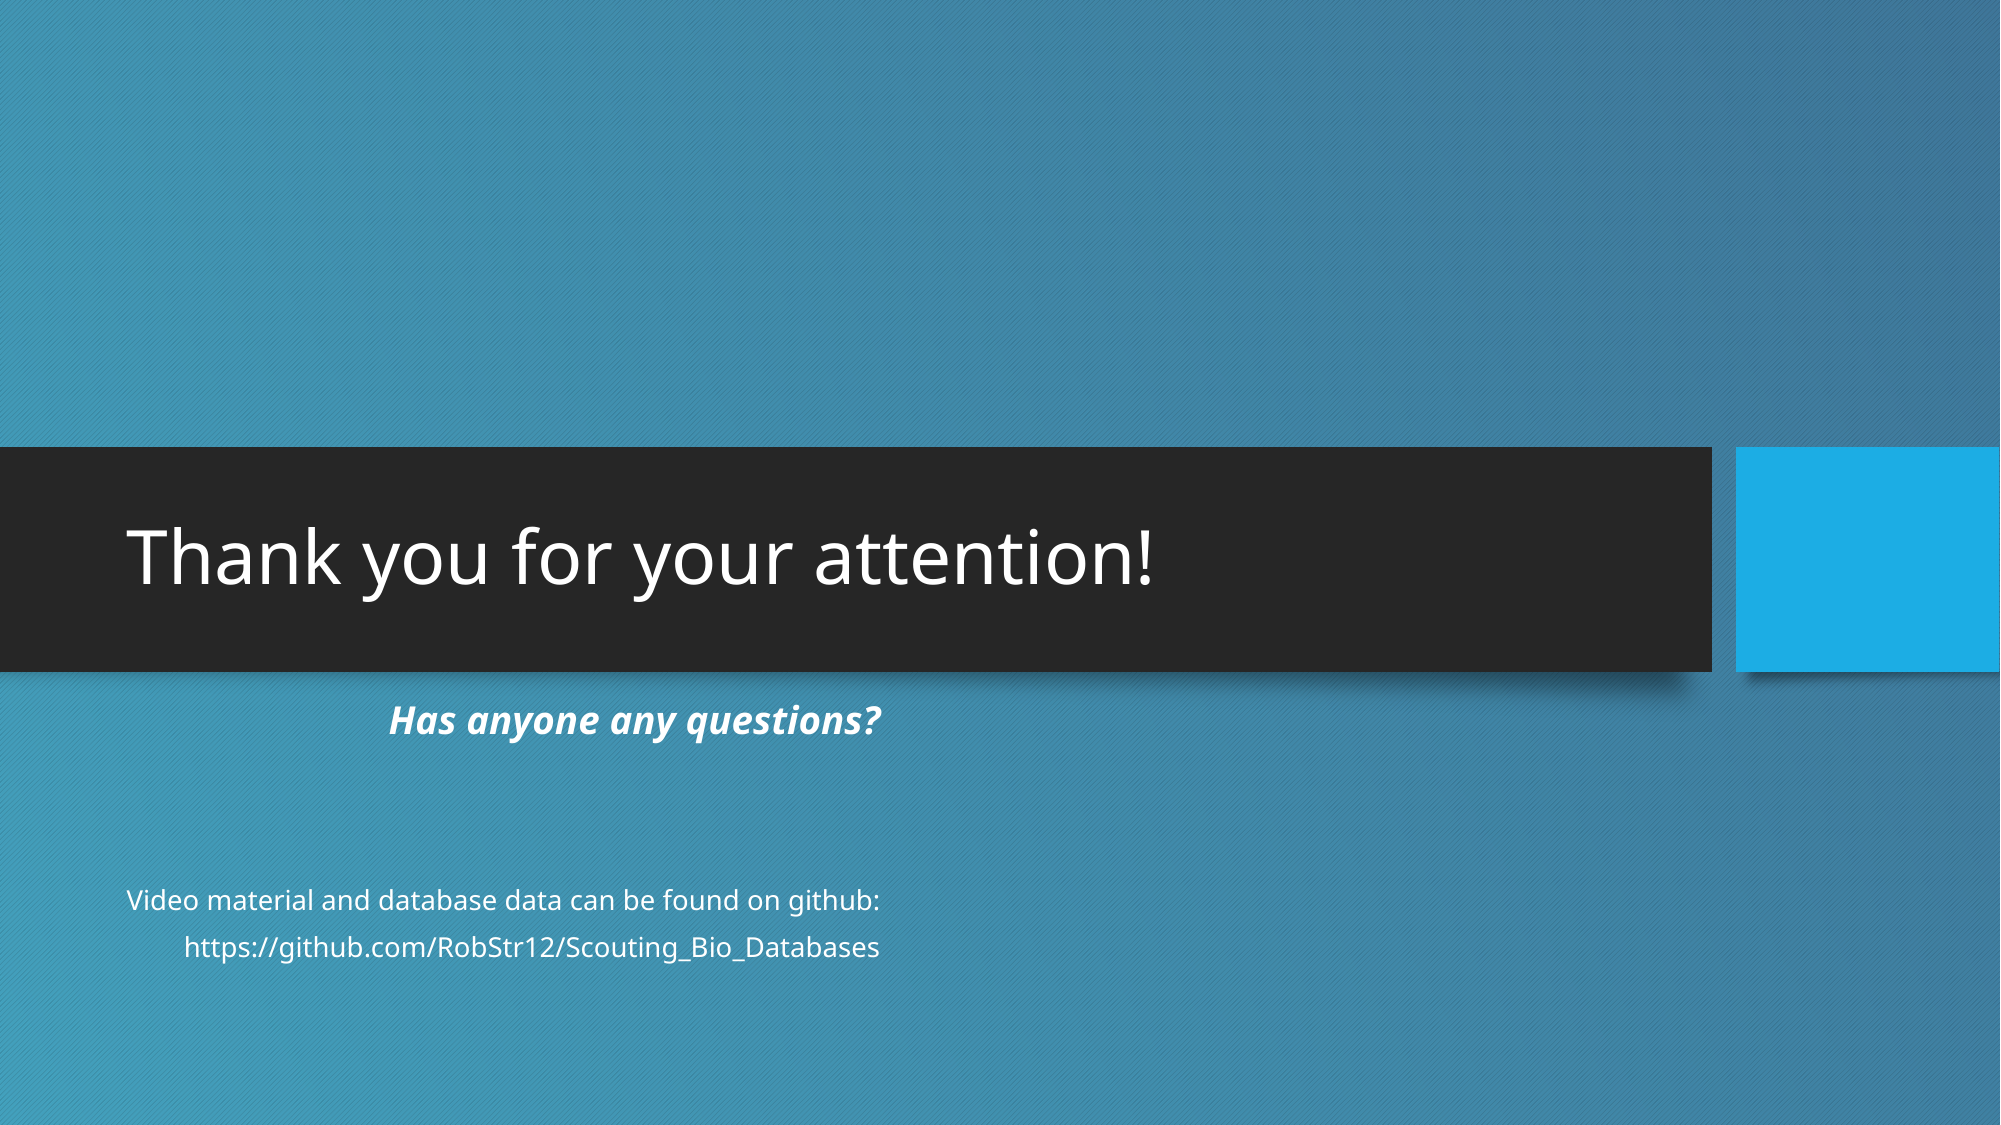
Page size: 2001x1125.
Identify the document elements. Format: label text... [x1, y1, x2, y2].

list Has anyone any questions? Video material and database data can be found on github: https://github.com/RobStr12/Scouting_Bio_Databases [111, 694, 1689, 1125]
title Thank you for your attention! [111, 470, 1689, 650]
